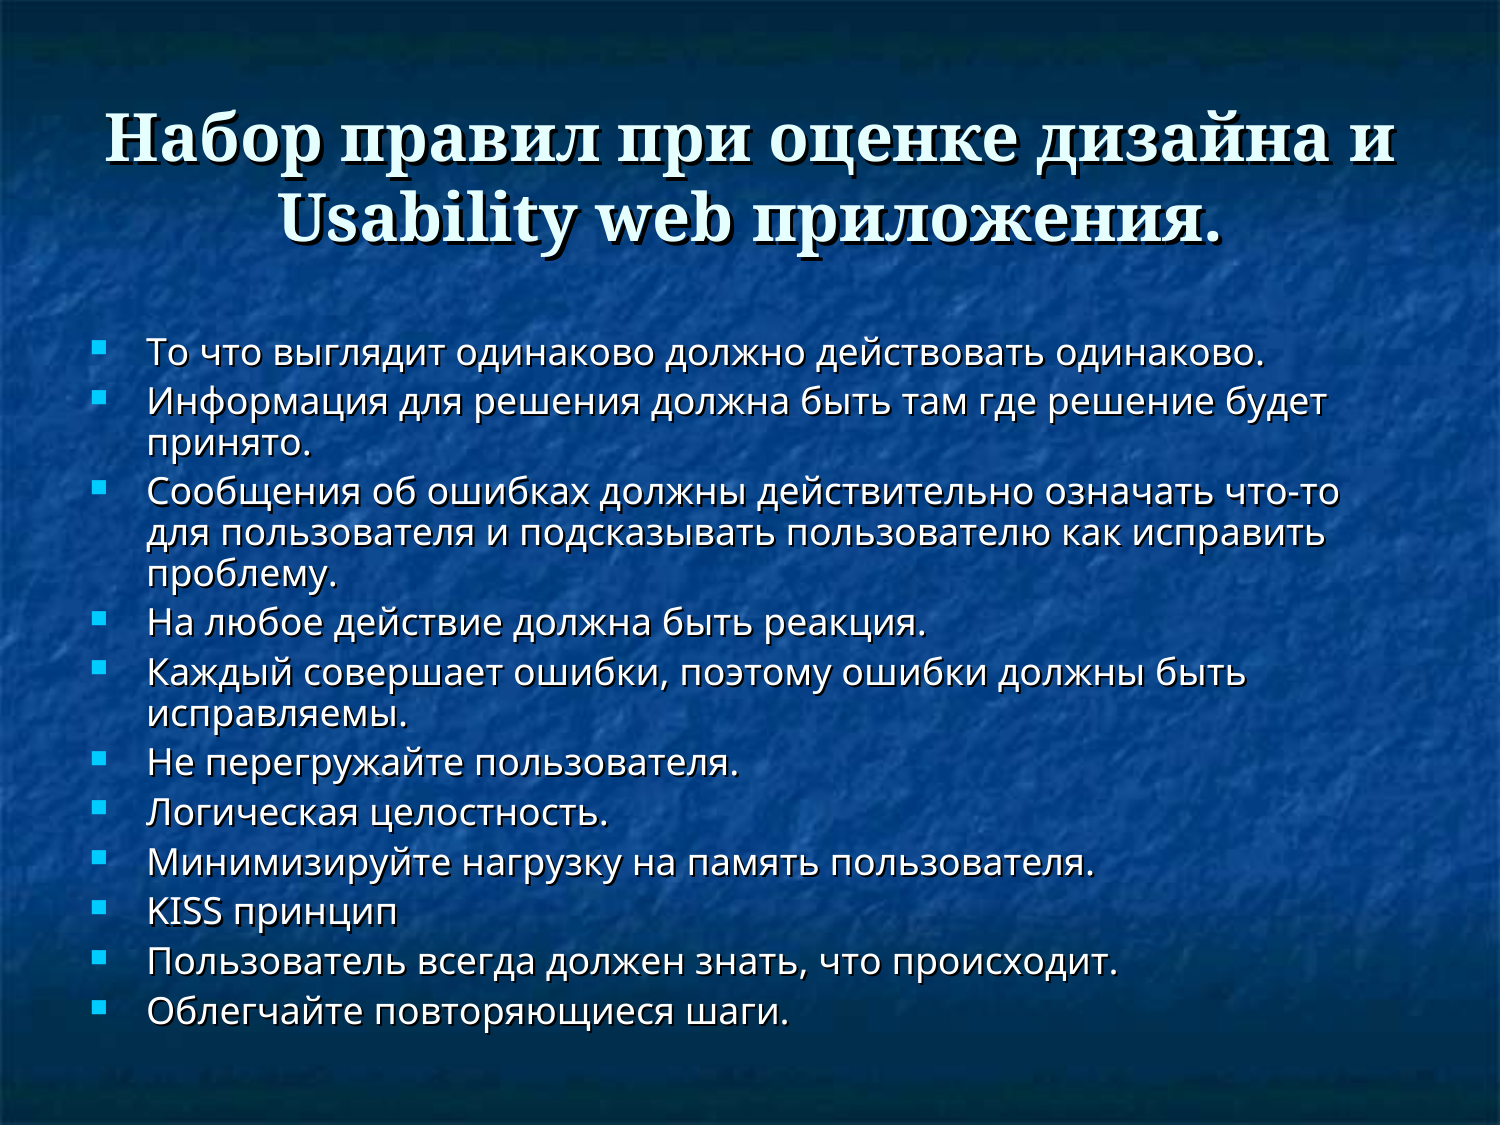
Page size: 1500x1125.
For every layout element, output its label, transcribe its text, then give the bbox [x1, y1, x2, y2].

title Набор правил при оценке дизайна и Usability web приложения. [75, 62, 1426, 288]
list То что выглядит одинаково должно действовать одинаково. Информация для решения должна быть там где решение будет принято. Сообщения об ошибках должны действительно означать что-то для пользователя и подсказывать пользователю как исправить проблему. На любое действие должна быть реакция. Каждый совершает ошибки, поэтому ошибки должны быть исправляемы. Не перегружайте пользователя. Логическая целостность. Минимизируйте нагрузку на память пользователя. KISS принцип Пользователь всегда должен знать, что происходит. Облегчайте повторяющиеся шаги. [75, 324, 1426, 1000]
picture [0, 0, 1500, 1125]
